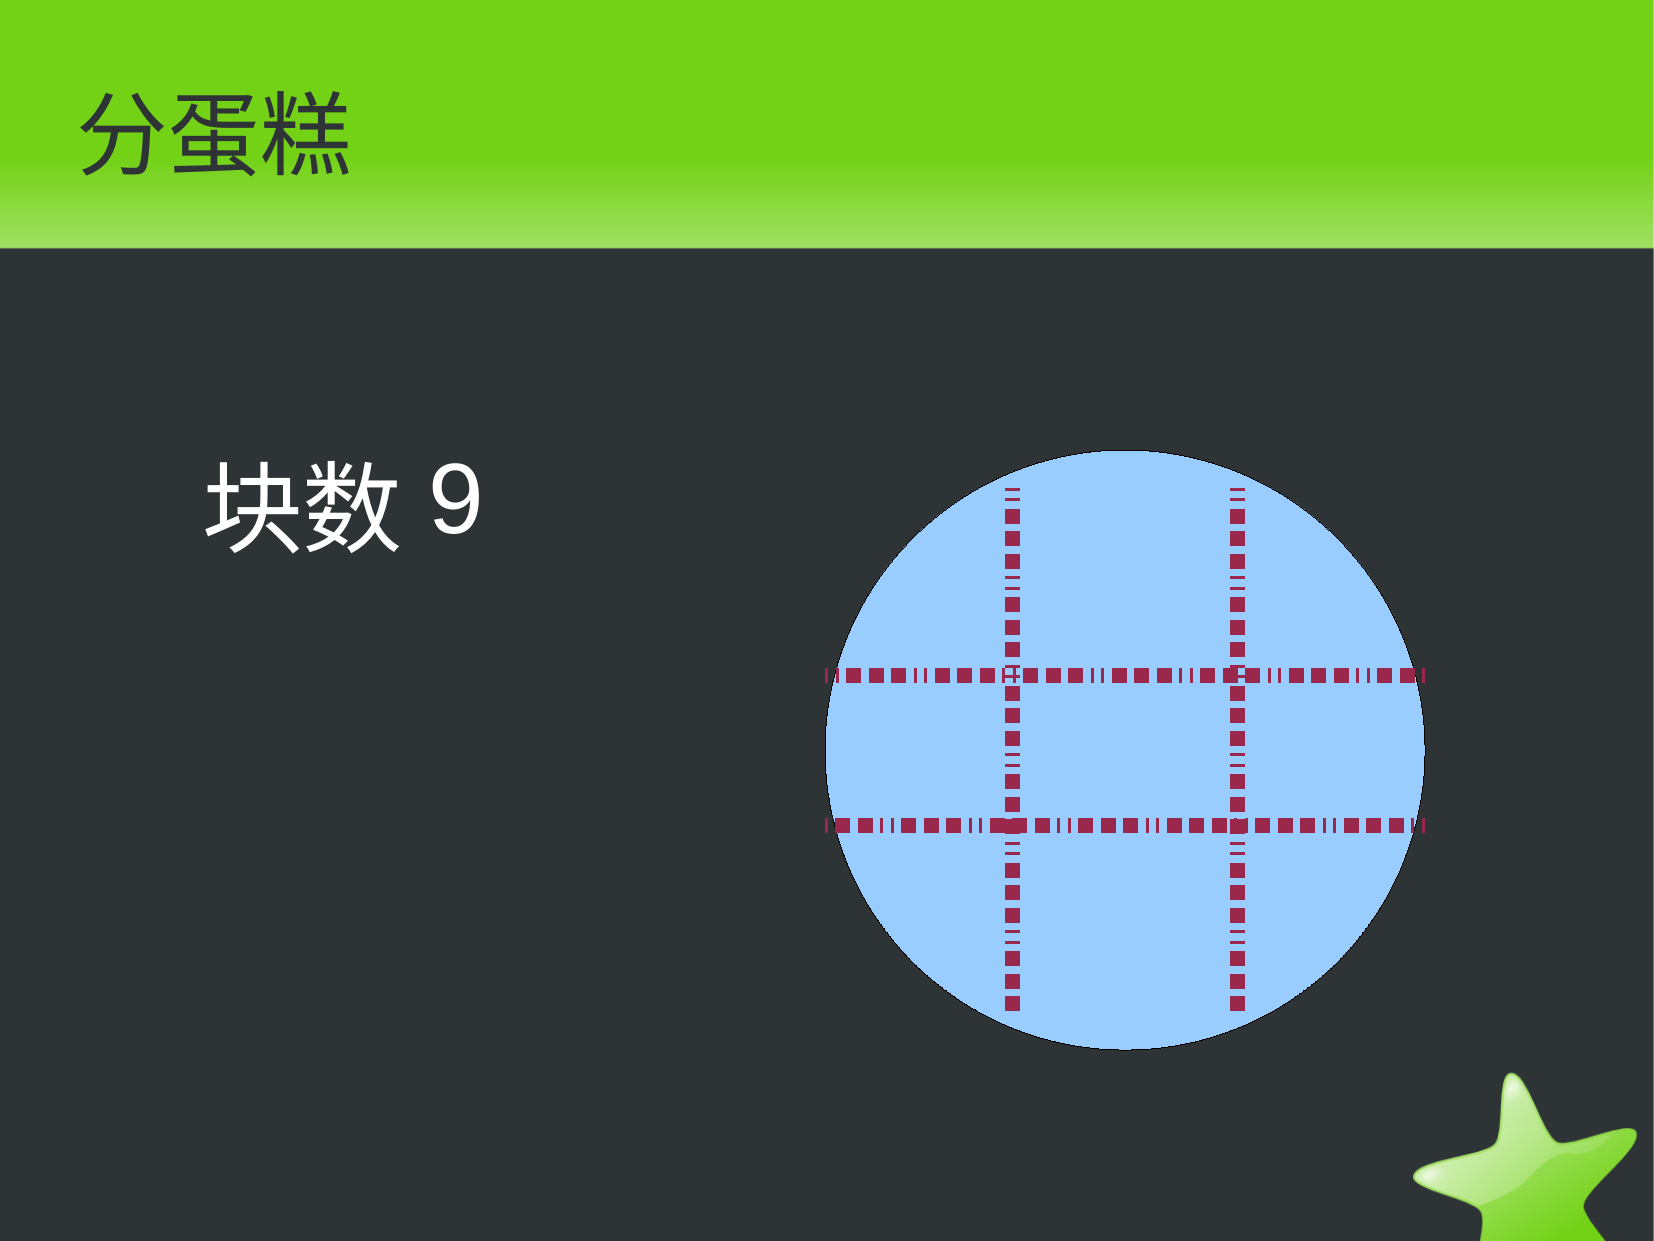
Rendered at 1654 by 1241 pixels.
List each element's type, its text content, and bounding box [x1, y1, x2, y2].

text_box 块数 [187, 431, 418, 563]
text_box [825, 450, 1426, 1051]
picture [0, 0, 1654, 1241]
text_box <number> [413, 435, 899, 563]
title 分蛋糕 [76, 29, 1565, 237]
